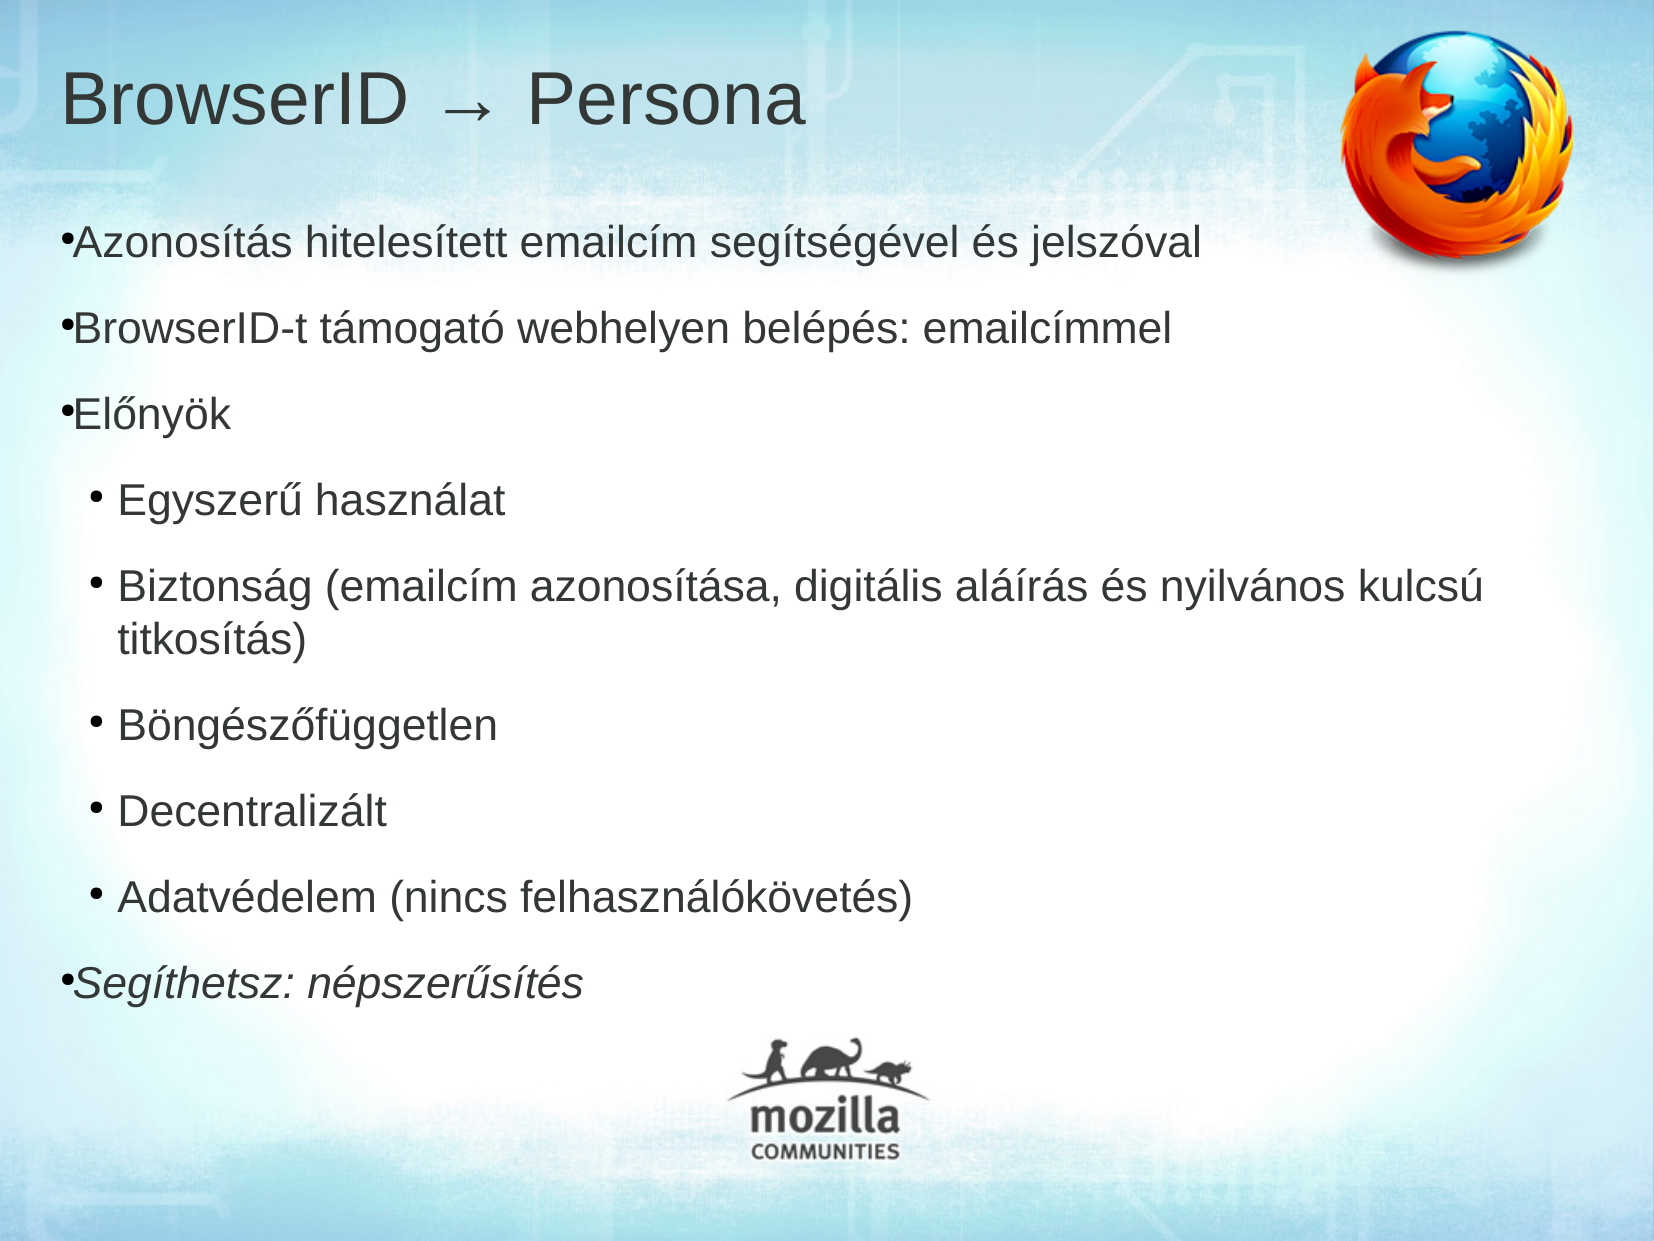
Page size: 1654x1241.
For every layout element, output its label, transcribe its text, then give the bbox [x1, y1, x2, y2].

title BrowserID → Persona [51, 0, 1323, 189]
list Azonosítás hitelesített emailcím segítségével és jelszóval BrowserID-t támogató webhelyen belépés: emailcímmel Előnyök Egyszerű használat Biztonság (emailcím azonosítása, digitális aláírás és nyilvános kulcsú titkosítás) Böngészőfüggetlen Decentralizált Adatvédelem (nincs felhasználókövetés) Segíthetsz: népszerűsítés [51, 200, 1602, 1020]
picture [0, 0, 1654, 1241]
